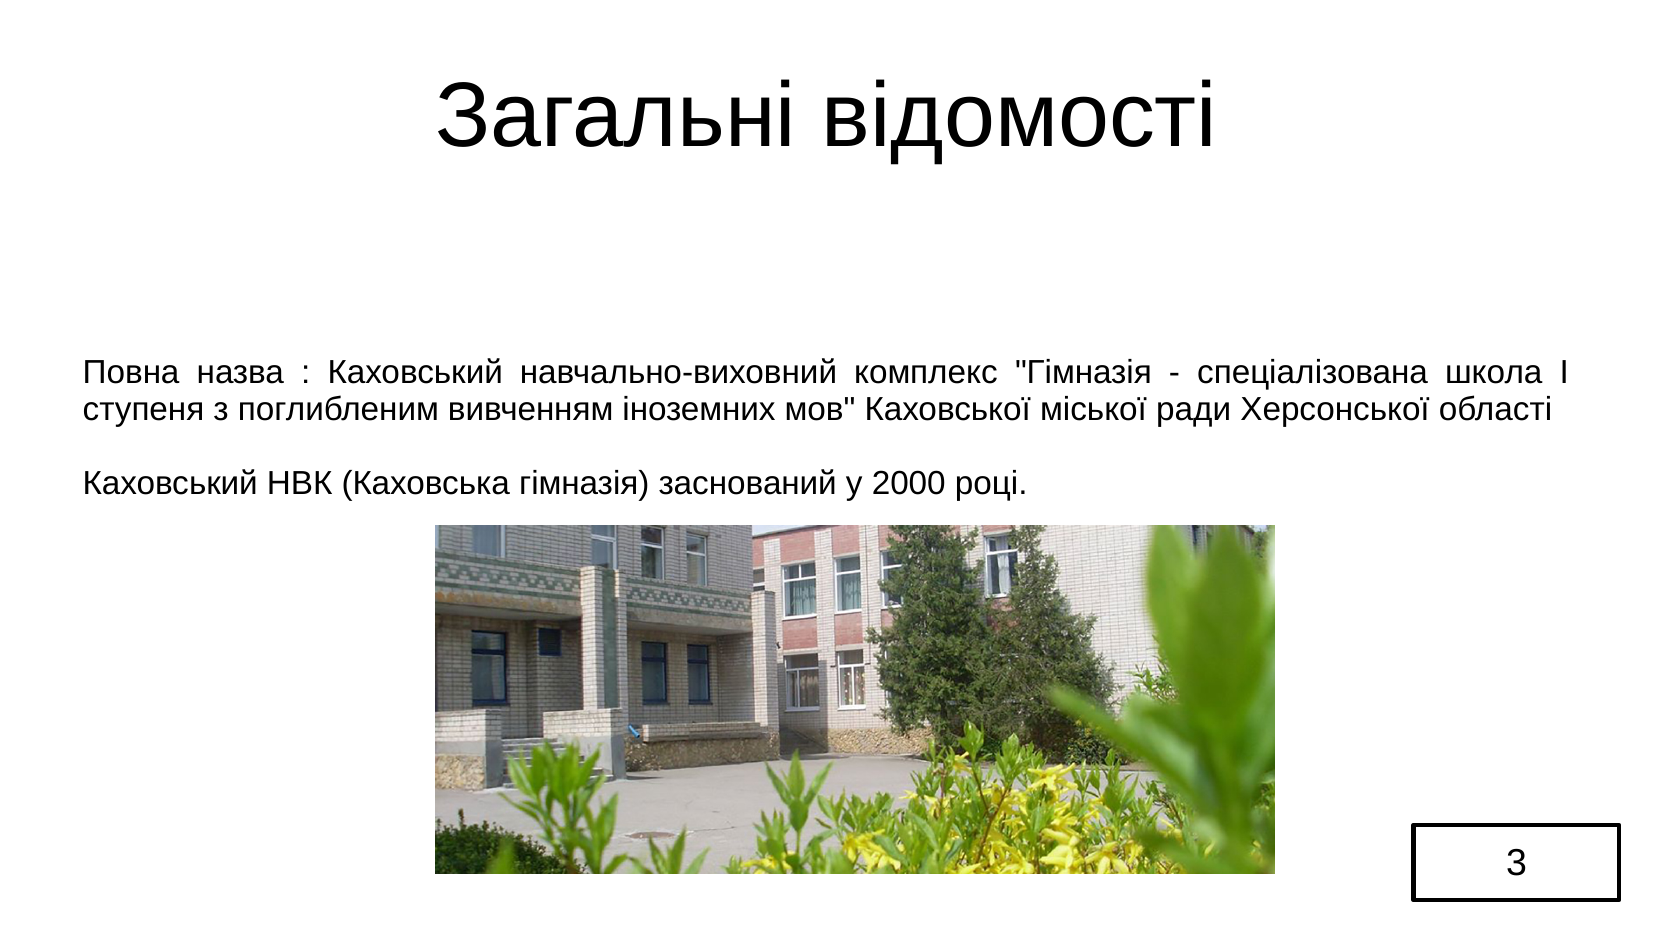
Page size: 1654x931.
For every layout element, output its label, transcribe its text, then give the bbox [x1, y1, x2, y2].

subtitle Повна назва : Каховський навчально-виховний комплекс "Гімназія - спеціалізована школа І ступеня з поглибленим вивченням іноземних мов" Каховської міської ради Херсонської області Каховський НВК (Каховська гімназія) заснований у 2000 році. [82, 176, 1571, 716]
picture [435, 525, 1276, 874]
title Загальні відомості [82, 37, 1571, 176]
text_box <number> [1413, 825, 1619, 900]
